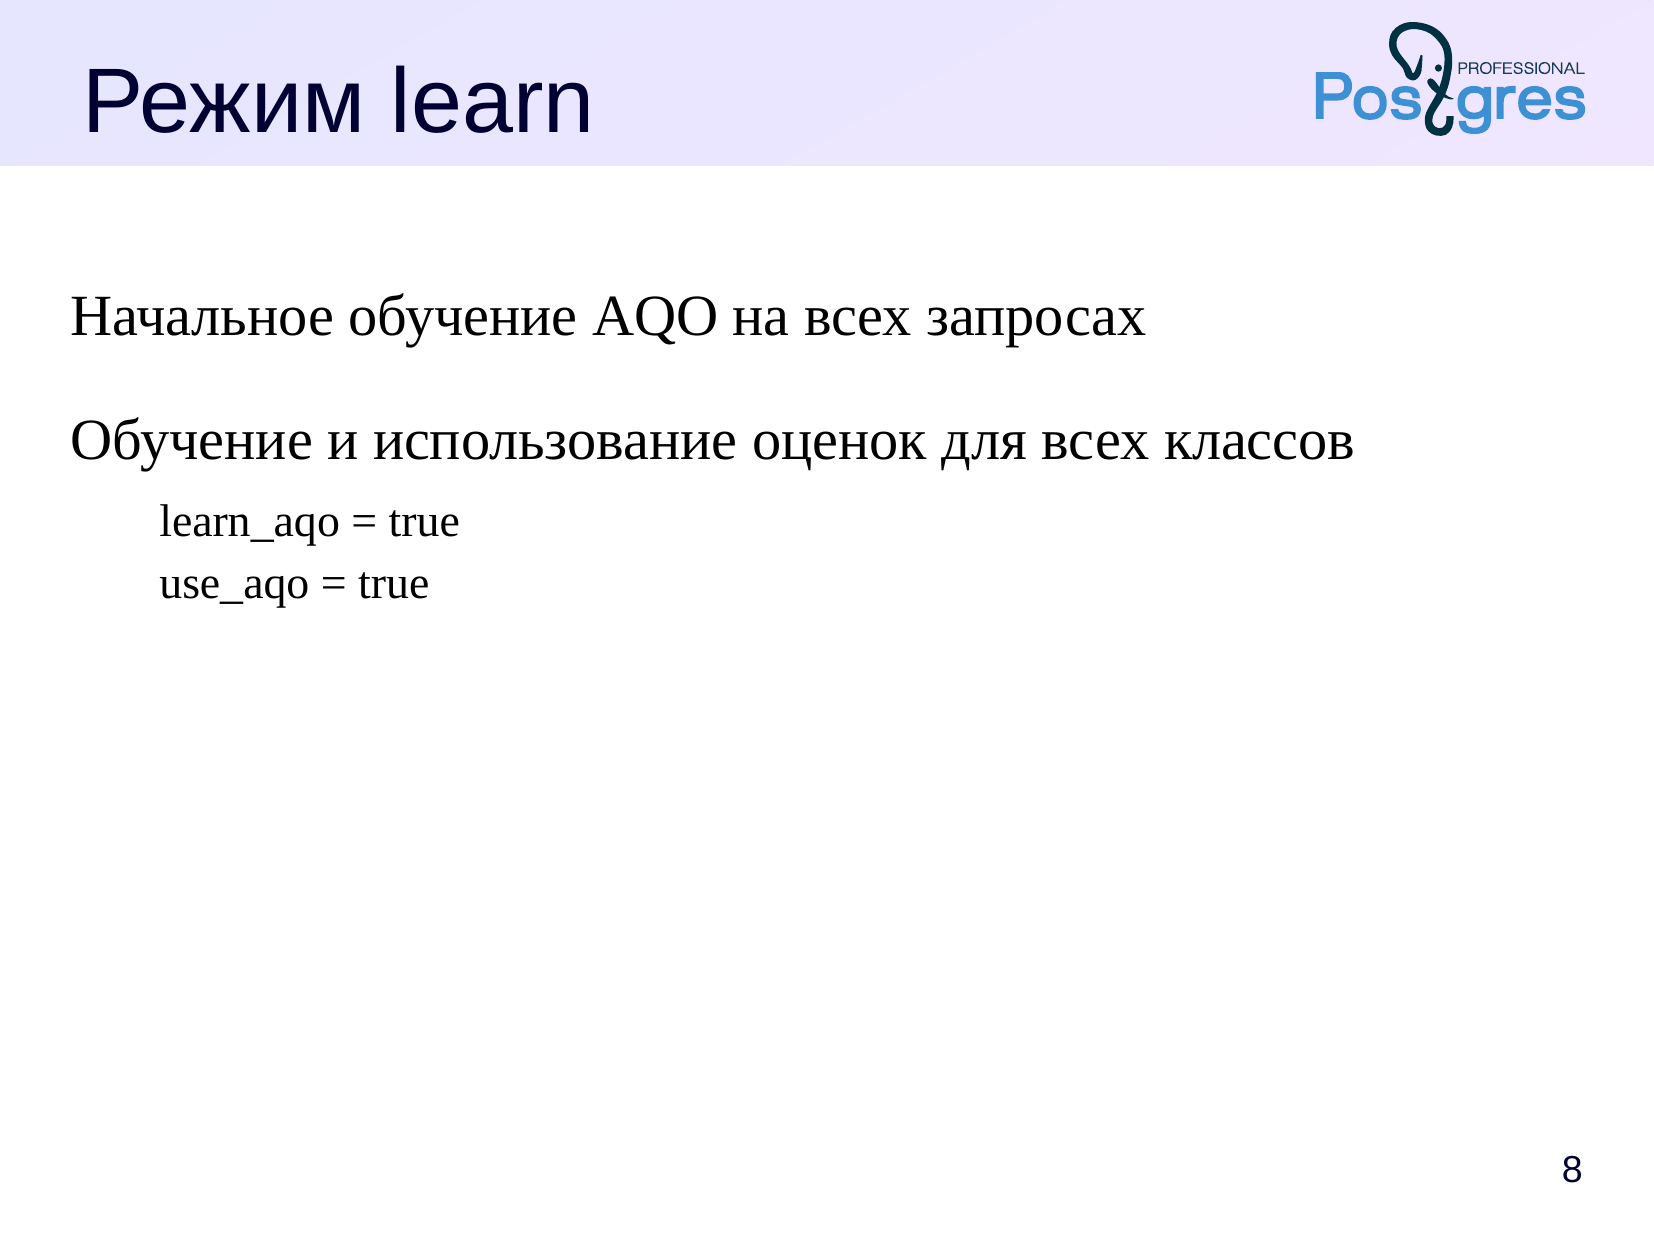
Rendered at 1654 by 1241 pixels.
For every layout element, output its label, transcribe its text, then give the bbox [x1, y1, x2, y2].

title Режим learn [82, 49, 1252, 153]
list Начальное обучение AQO на всех запросах Обучение и использование оценок для всех классов learn_aqo = true use_aqo = true [70, 283, 1583, 1134]
